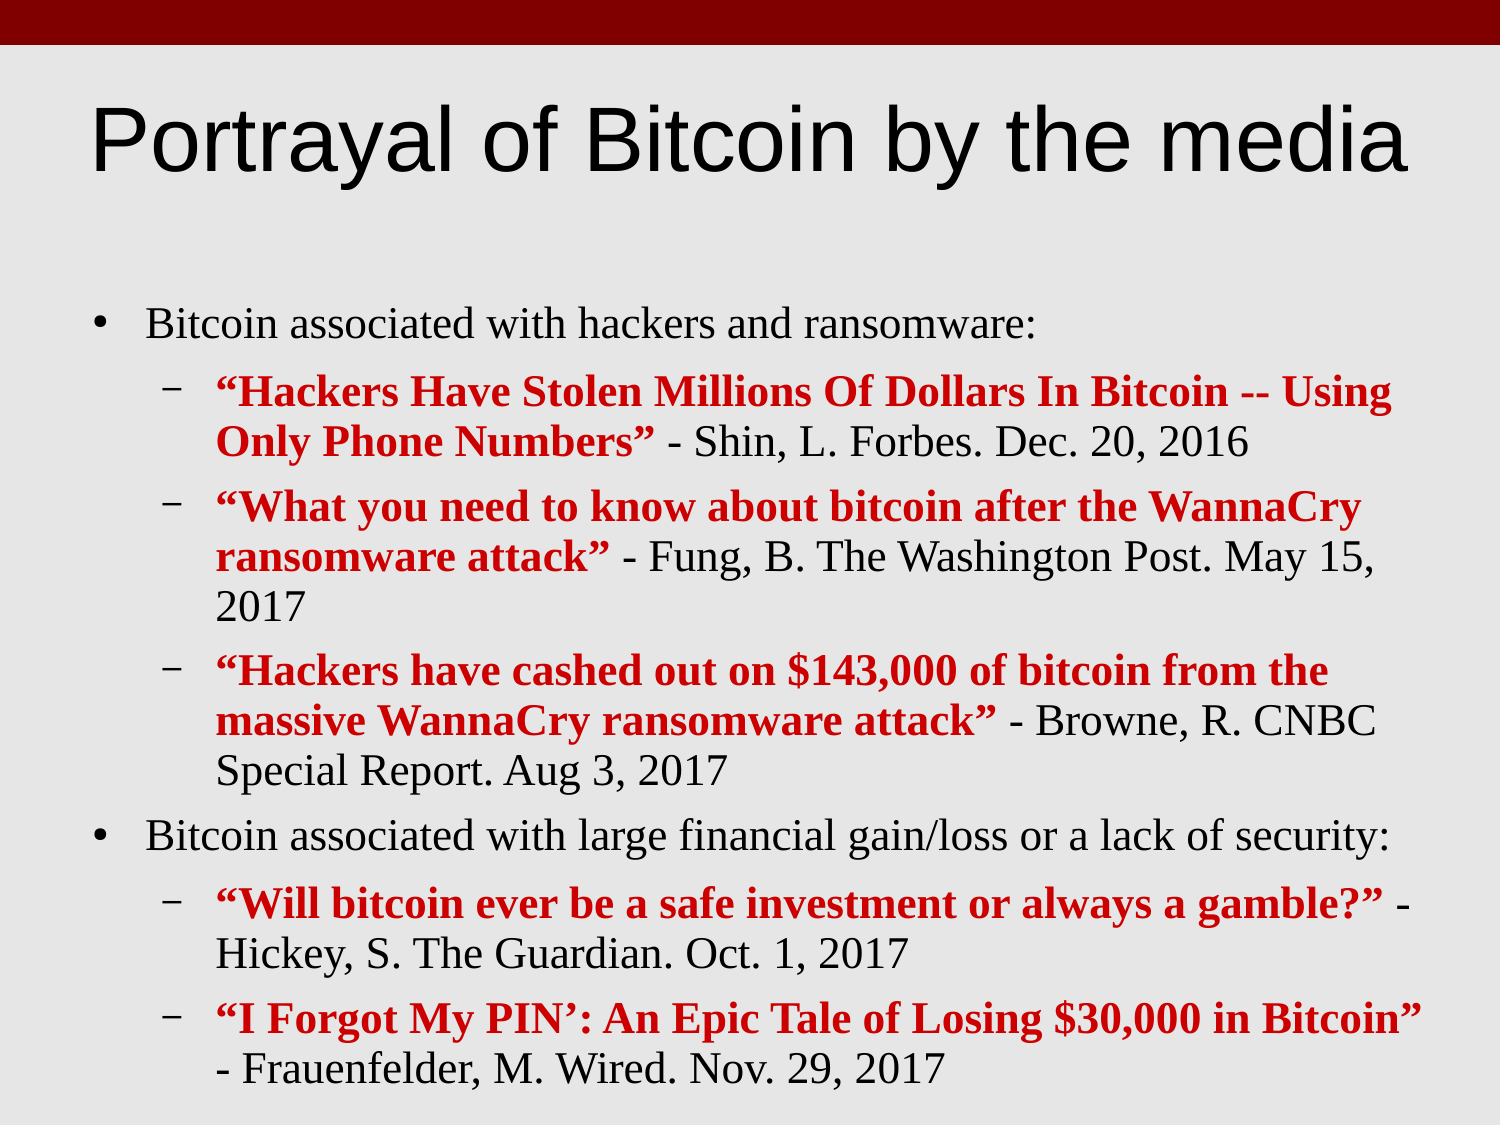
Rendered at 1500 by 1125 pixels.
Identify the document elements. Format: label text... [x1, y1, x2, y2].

list Bitcoin associated with hackers and ransomware: “Hackers Have Stolen Millions Of Dollars In Bitcoin -- Using Only Phone Numbers” - Shin, L. Forbes. Dec. 20, 2016 “What you need to know about bitcoin after the WannaCry ransomware attack” - Fung, B. The Washington Post. May 15, 2017 “Hackers have cashed out on $143,000 of bitcoin from the massive WannaCry ransomware attack” - Browne, R. CNBC Special Report. Aug 3, 2017 Bitcoin associated with large financial gain/loss or a lack of security: “Will bitcoin ever be a safe investment or always a gamble?” - Hickey, S. The Guardian. Oct. 1, 2017 “I Forgot My PIN’: An Epic Tale of Losing $30,000 in Bitcoin” - Frauenfelder, M. Wired. Nov. 29, 2017 [75, 233, 1425, 1096]
title Portrayal of Bitcoin by the media [75, 45, 1425, 233]
